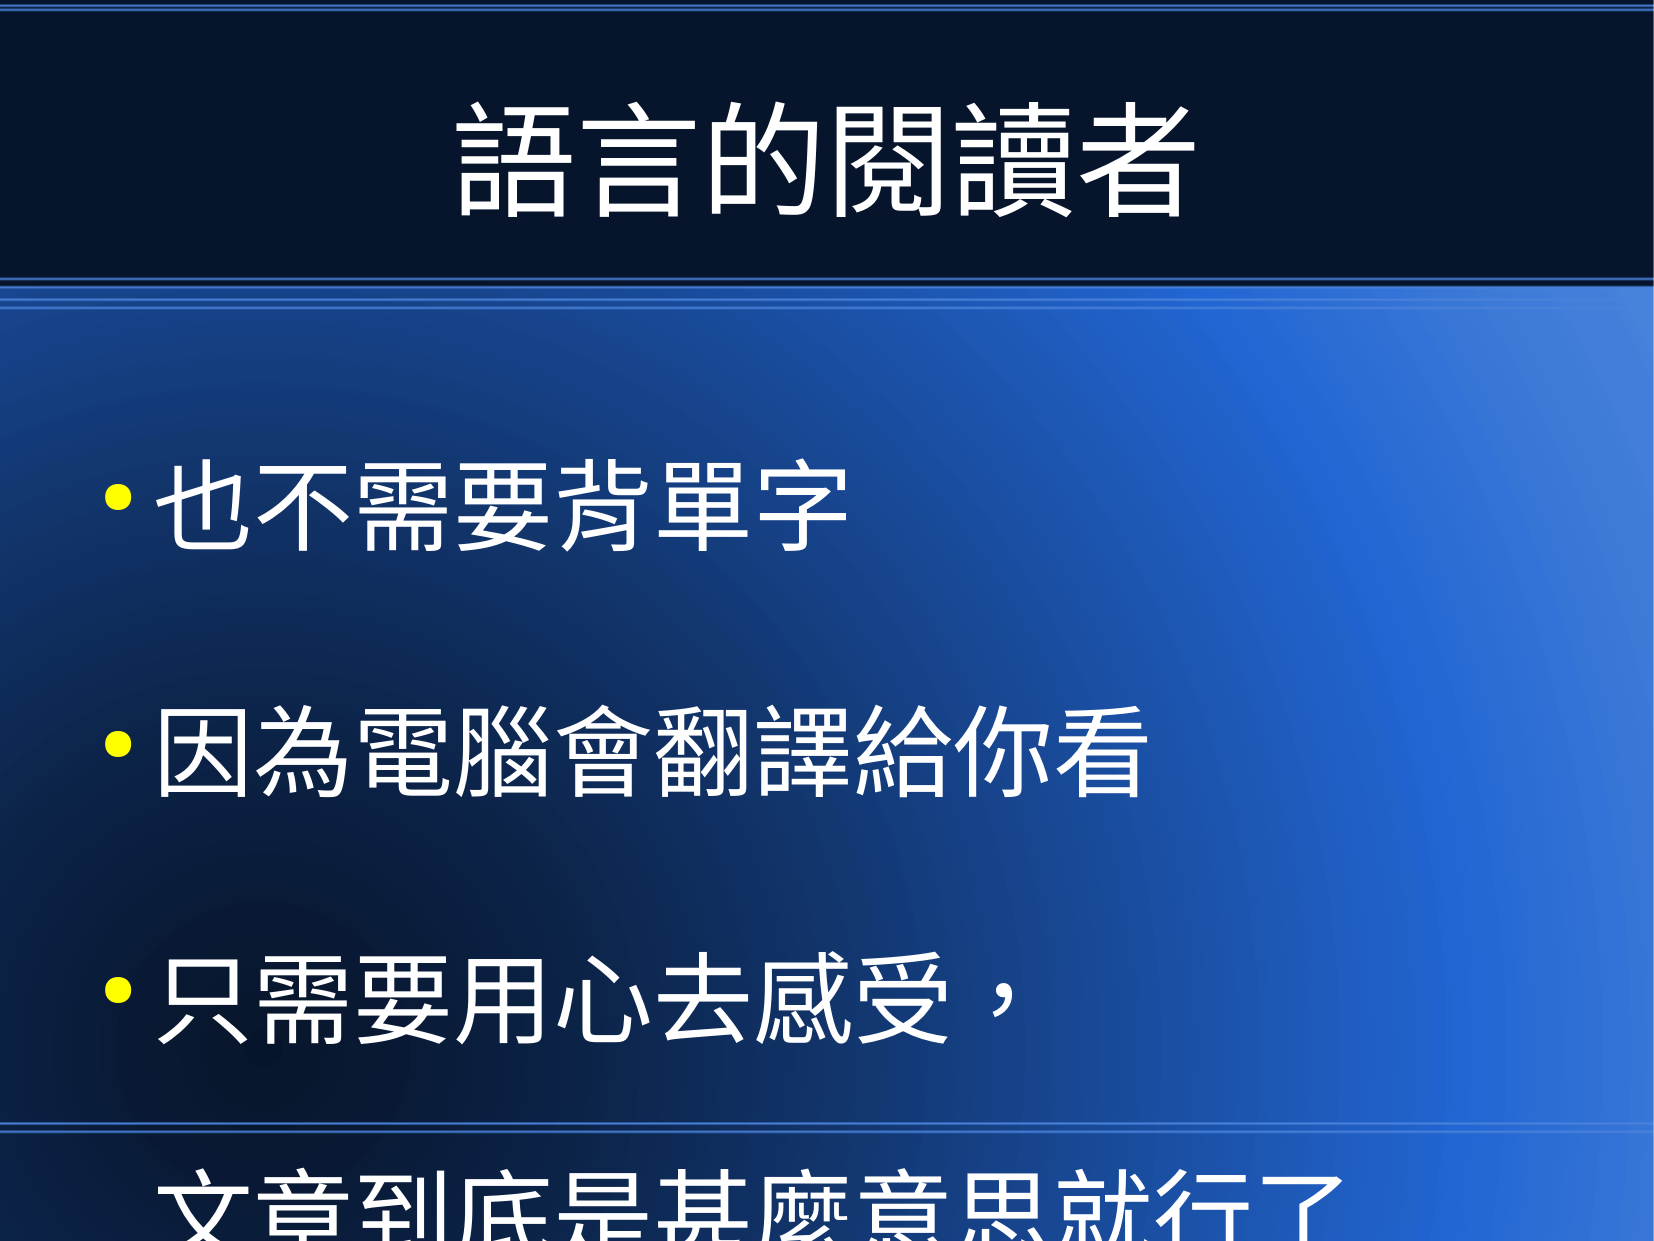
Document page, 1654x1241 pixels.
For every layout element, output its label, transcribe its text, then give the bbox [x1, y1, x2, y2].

title 語言的閱讀者 [82, 49, 1571, 257]
picture [0, 0, 1654, 1241]
list 也不需要背單字 因為電腦會翻譯給你看 只需要用心去感受， 文章到底是甚麼意思就行了 [82, 355, 1571, 1241]
